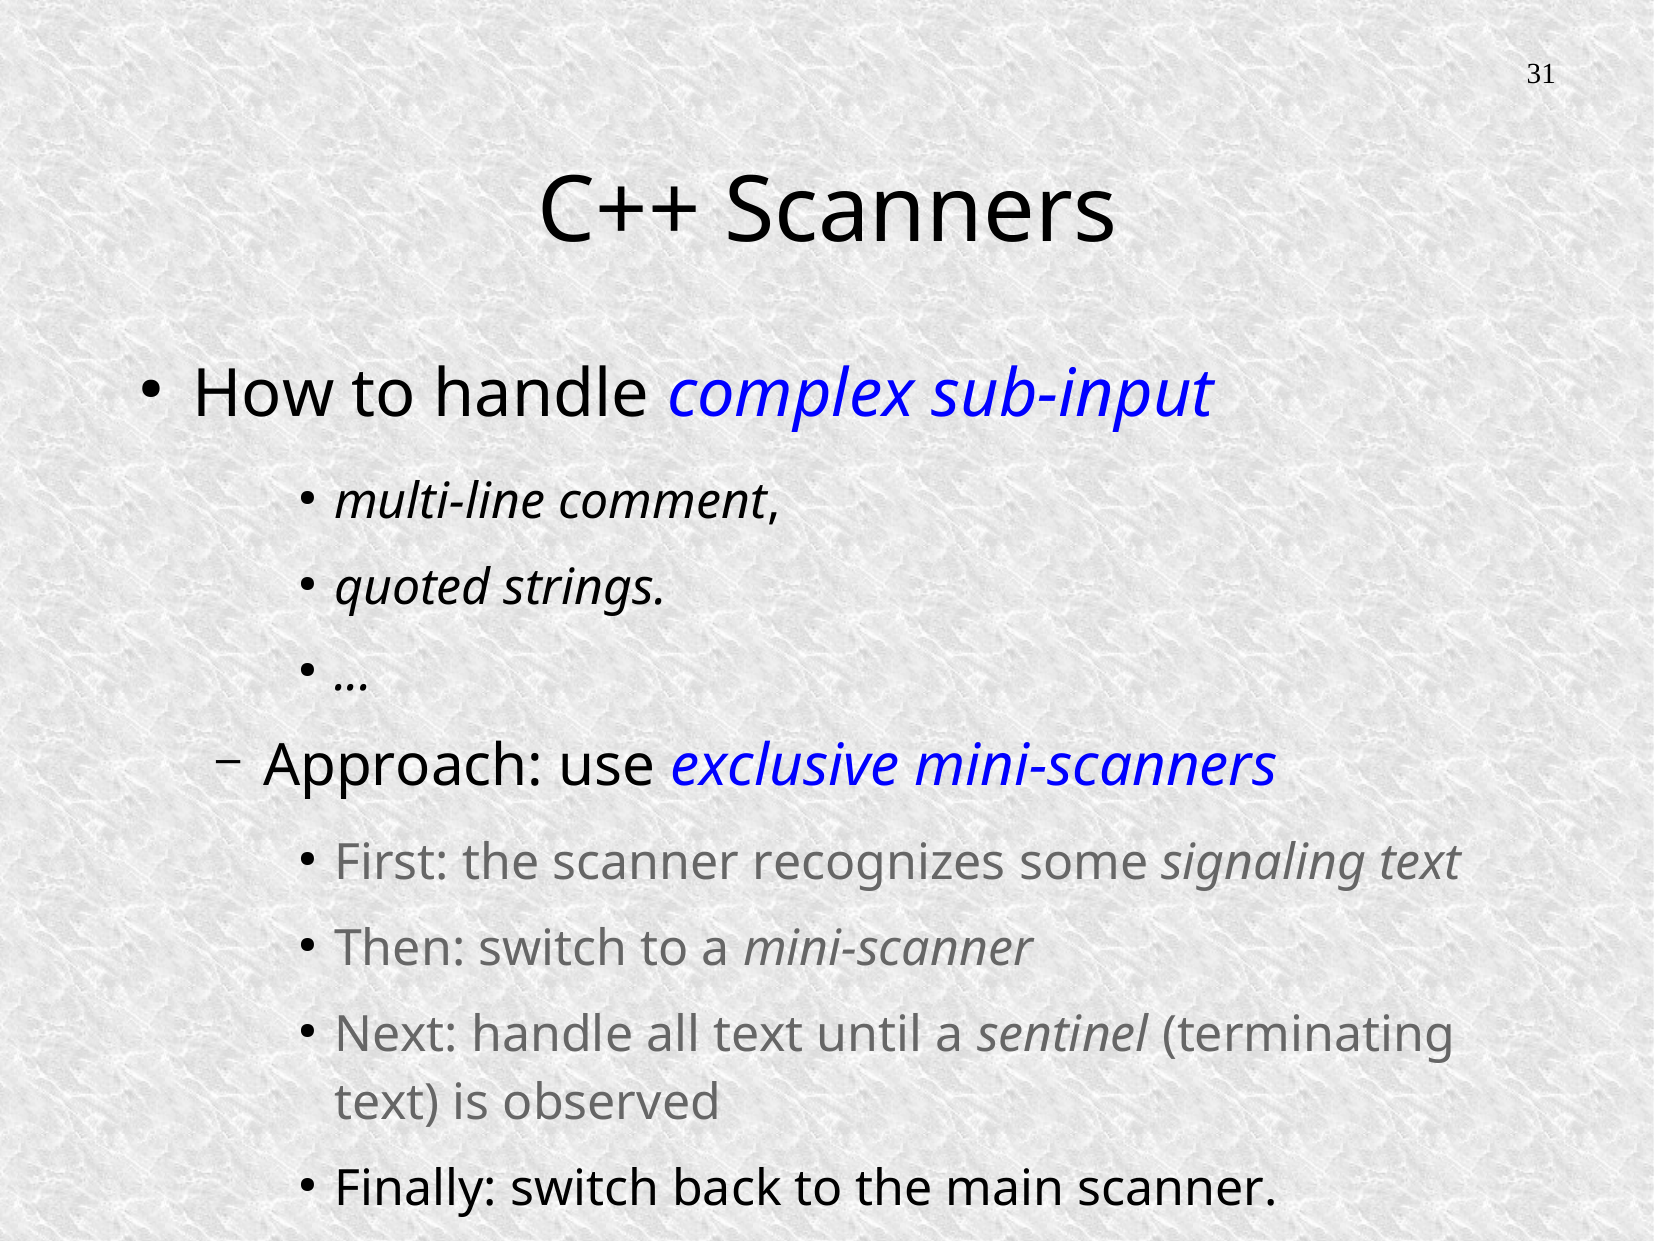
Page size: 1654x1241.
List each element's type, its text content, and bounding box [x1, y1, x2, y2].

picture [0, 0, 1654, 1241]
title C++ Scanners [121, 102, 1534, 311]
list How to handle complex sub-input multi-line comment, quoted strings. ... Approach: use exclusive mini-scanners First: the scanner recognizes some signaling text Then: switch to a mini-scanner Next: handle all text until a sentinel (terminating text) is observed Finally: switch back to the main scanner. [121, 344, 1534, 1174]
